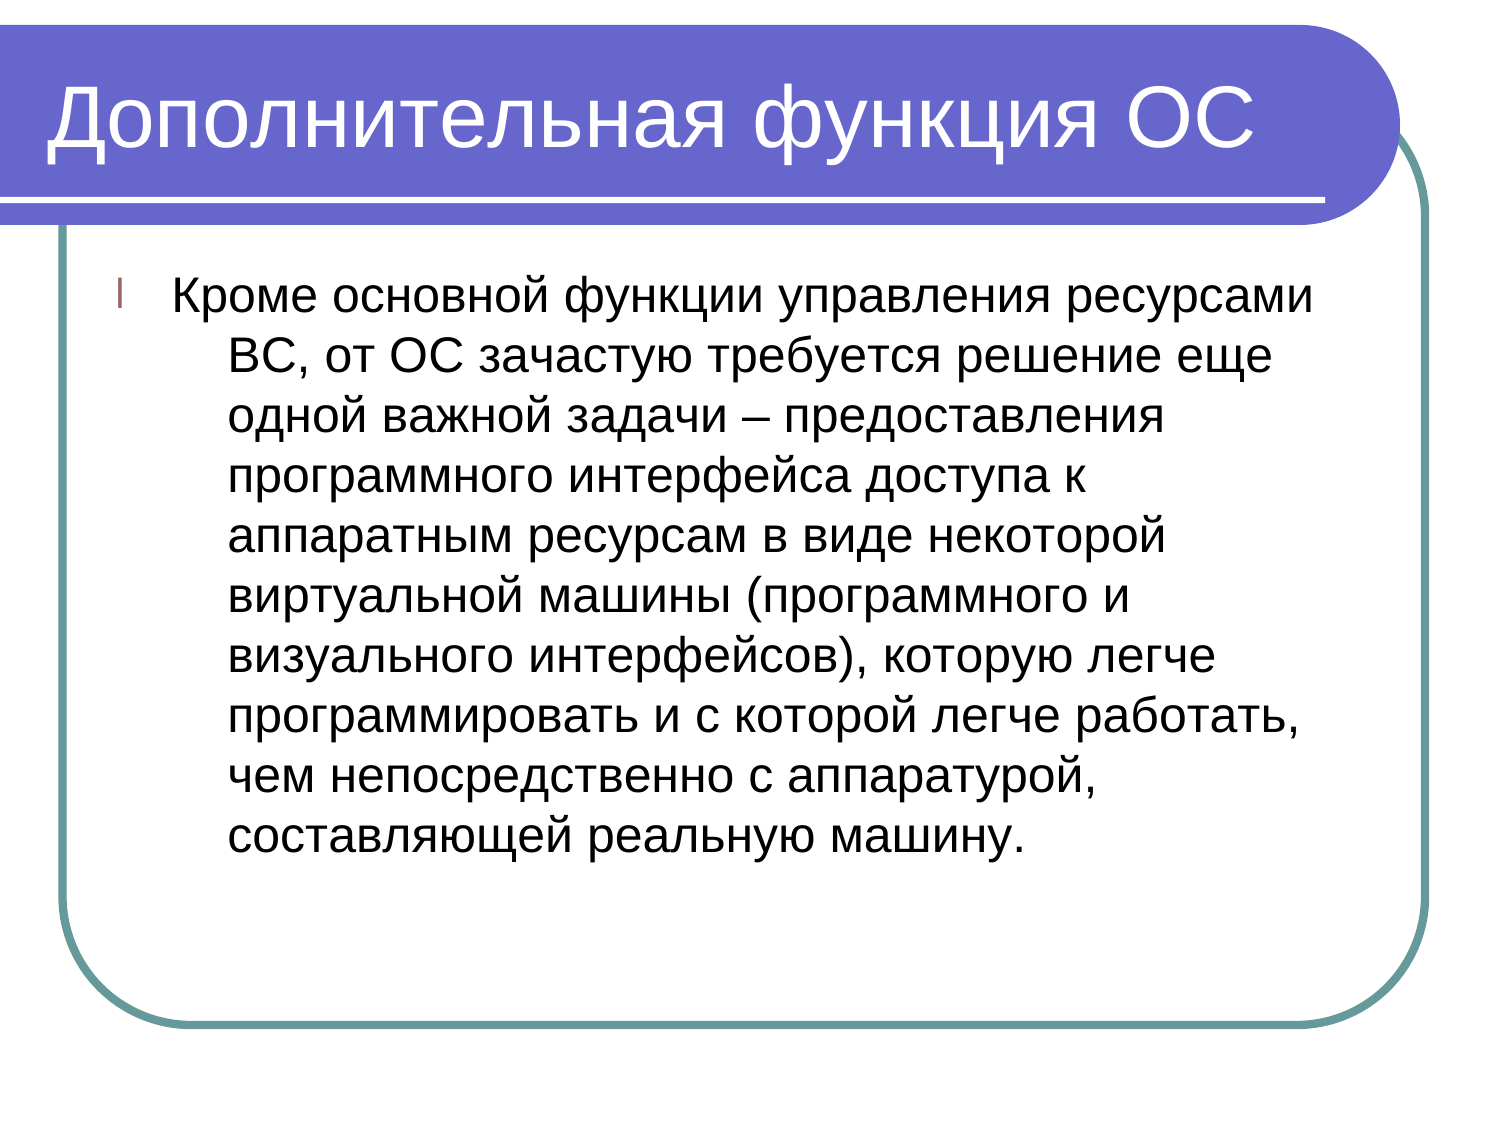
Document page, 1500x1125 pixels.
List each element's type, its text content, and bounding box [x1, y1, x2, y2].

title Дополнительная функция ОС [32, 37, 1347, 188]
list Кроме основной функции управления ресурсами ВС, от ОС зачастую требуется решение еще одной важной задачи – предоставления программного интерфейса доступа к аппаратным ресурсам в виде некоторой виртуальной машины (программного и визуального интерфейсов), которую легче программировать и с которой легче работать, чем непосредственно с аппаратурой, составляющей реальную машину. [99, 255, 1400, 981]
